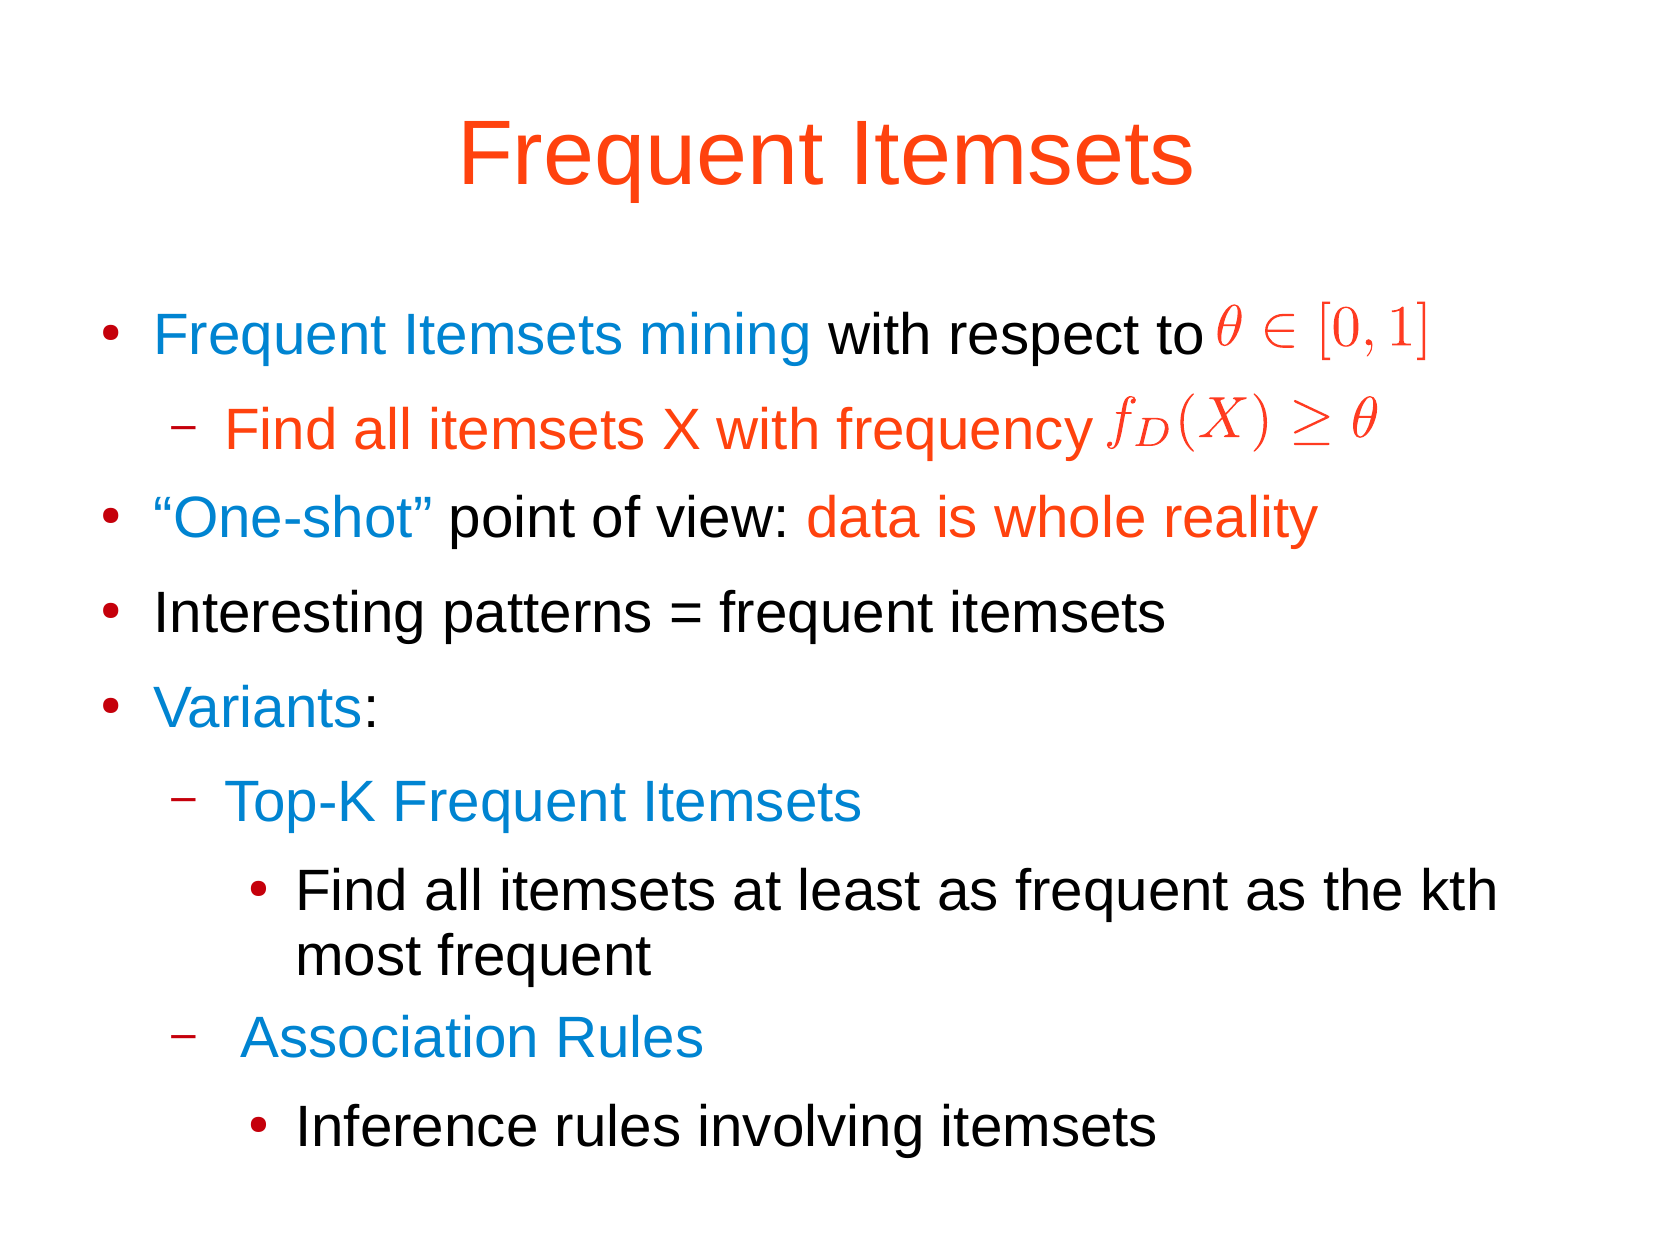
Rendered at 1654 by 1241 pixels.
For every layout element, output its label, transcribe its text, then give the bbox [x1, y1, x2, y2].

picture [1217, 301, 1426, 361]
list Frequent Itemsets mining with respect to Find all itemsets X with frequency “One-shot” point of view: data is whole reality Interesting patterns = frequent itemsets Variants: Top-K Frequent Itemsets Find all itemsets at least as frequent as the kth most frequent Association Rules Inference rules involving itemsets [82, 302, 1538, 1171]
title Frequent Itemsets [82, 49, 1571, 257]
picture [1106, 393, 1378, 452]
